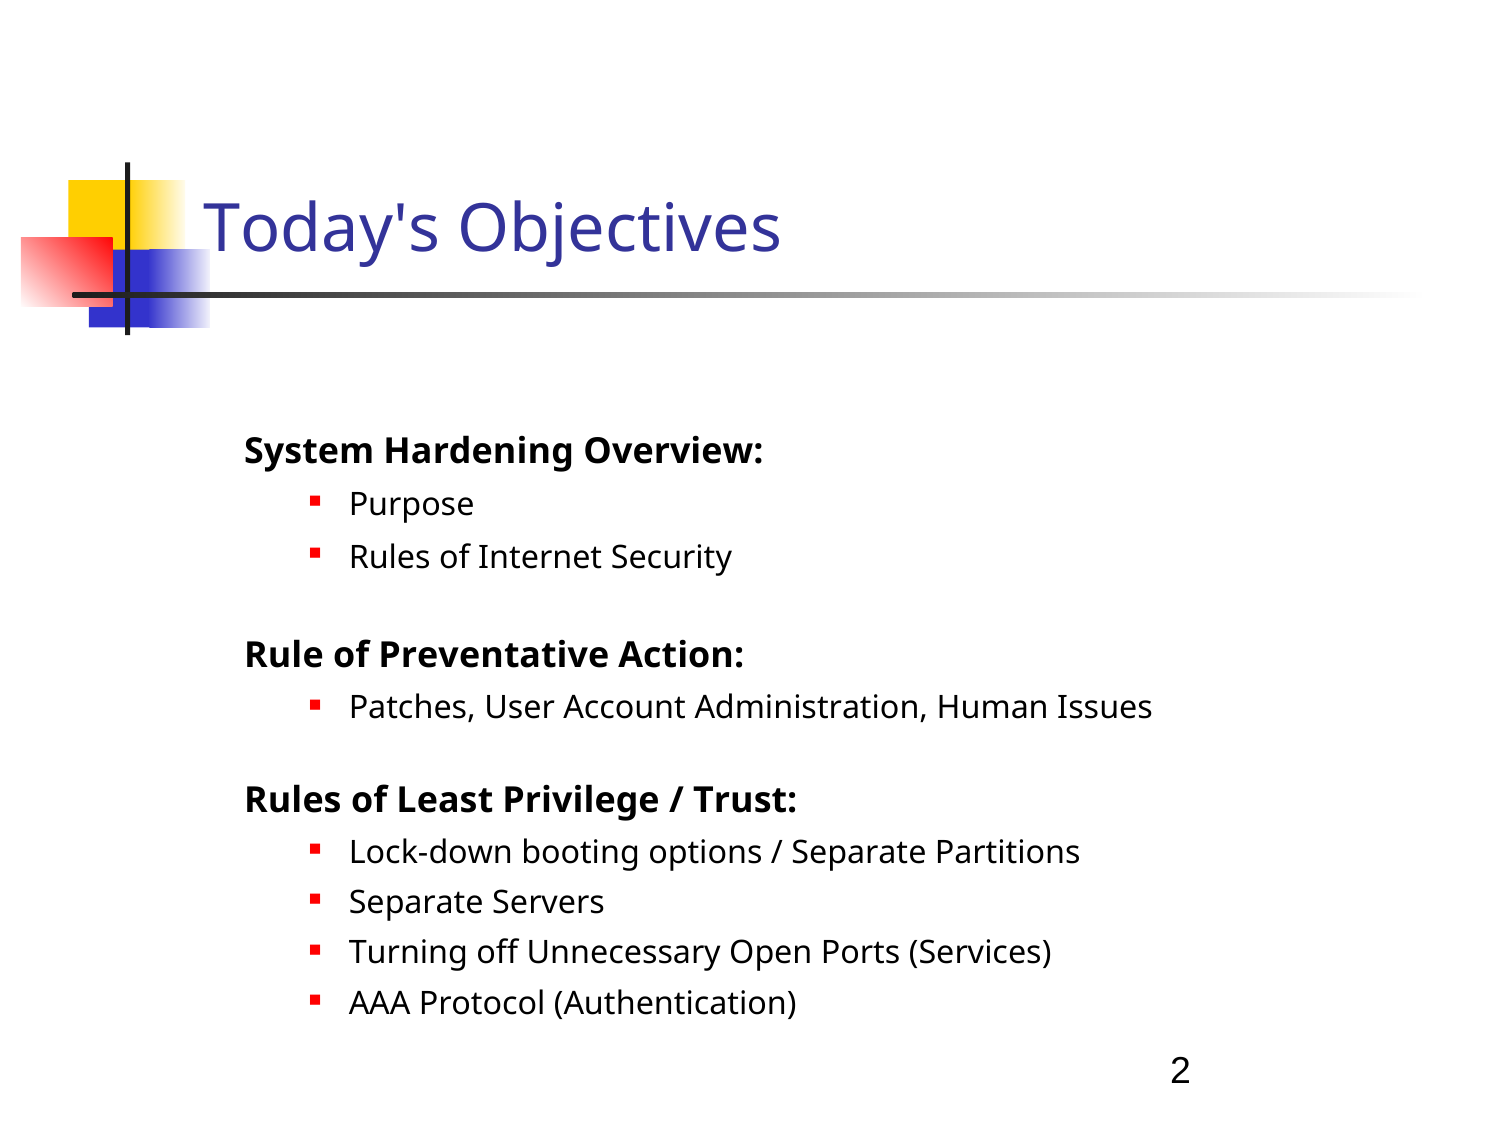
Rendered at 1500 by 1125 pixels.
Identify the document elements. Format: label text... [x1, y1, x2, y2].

list System Hardening Overview: Purpose Rules of Internet Security Rule of Preventative Action: Patches, User Account Administration, Human Issues Rules of Least Privilege / Trust: Lock-down booting options / Separate Partitions Separate Servers Turning off Unnecessary Open Ports (Services) AAA Protocol (Authentication) [229, 365, 1434, 1034]
title Today's Objectives [188, 35, 1468, 276]
